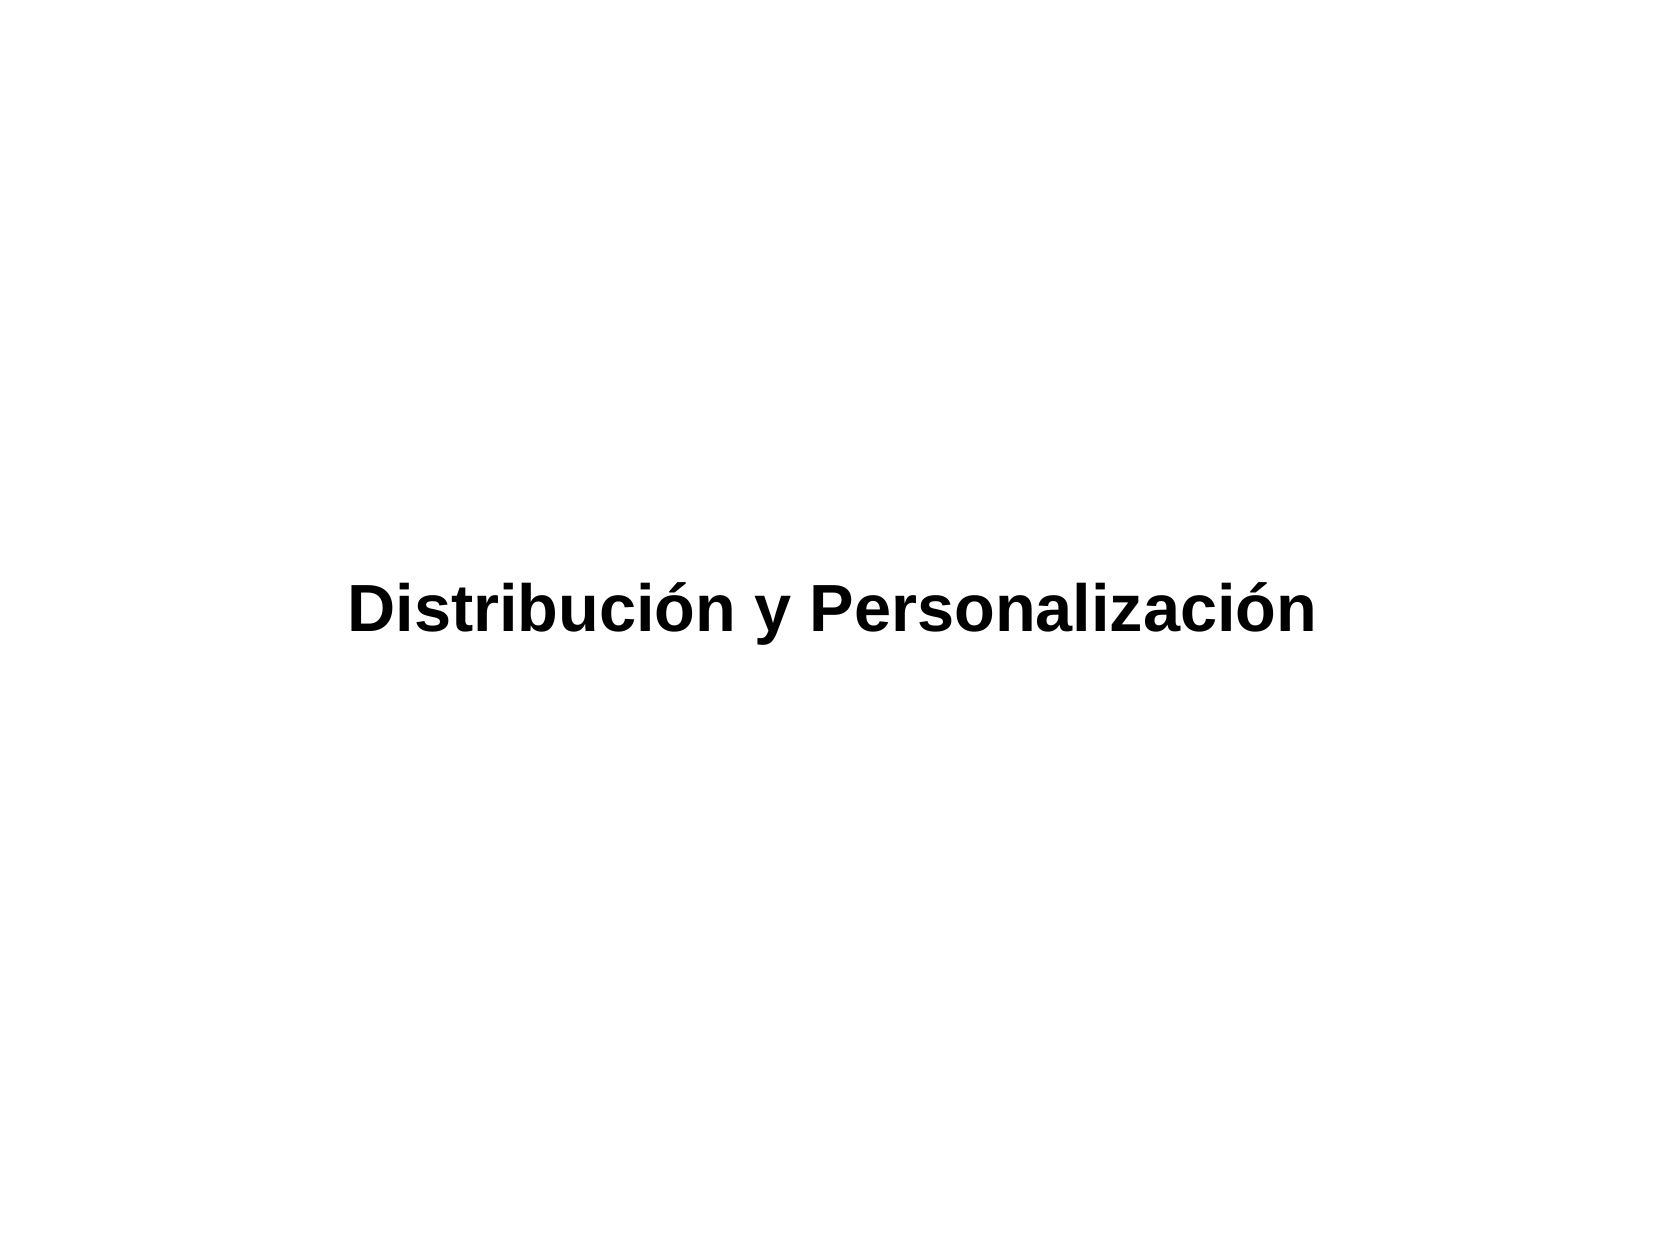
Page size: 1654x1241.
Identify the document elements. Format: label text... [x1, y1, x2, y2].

text_box Distribución y Personalización [88, 206, 1577, 1011]
